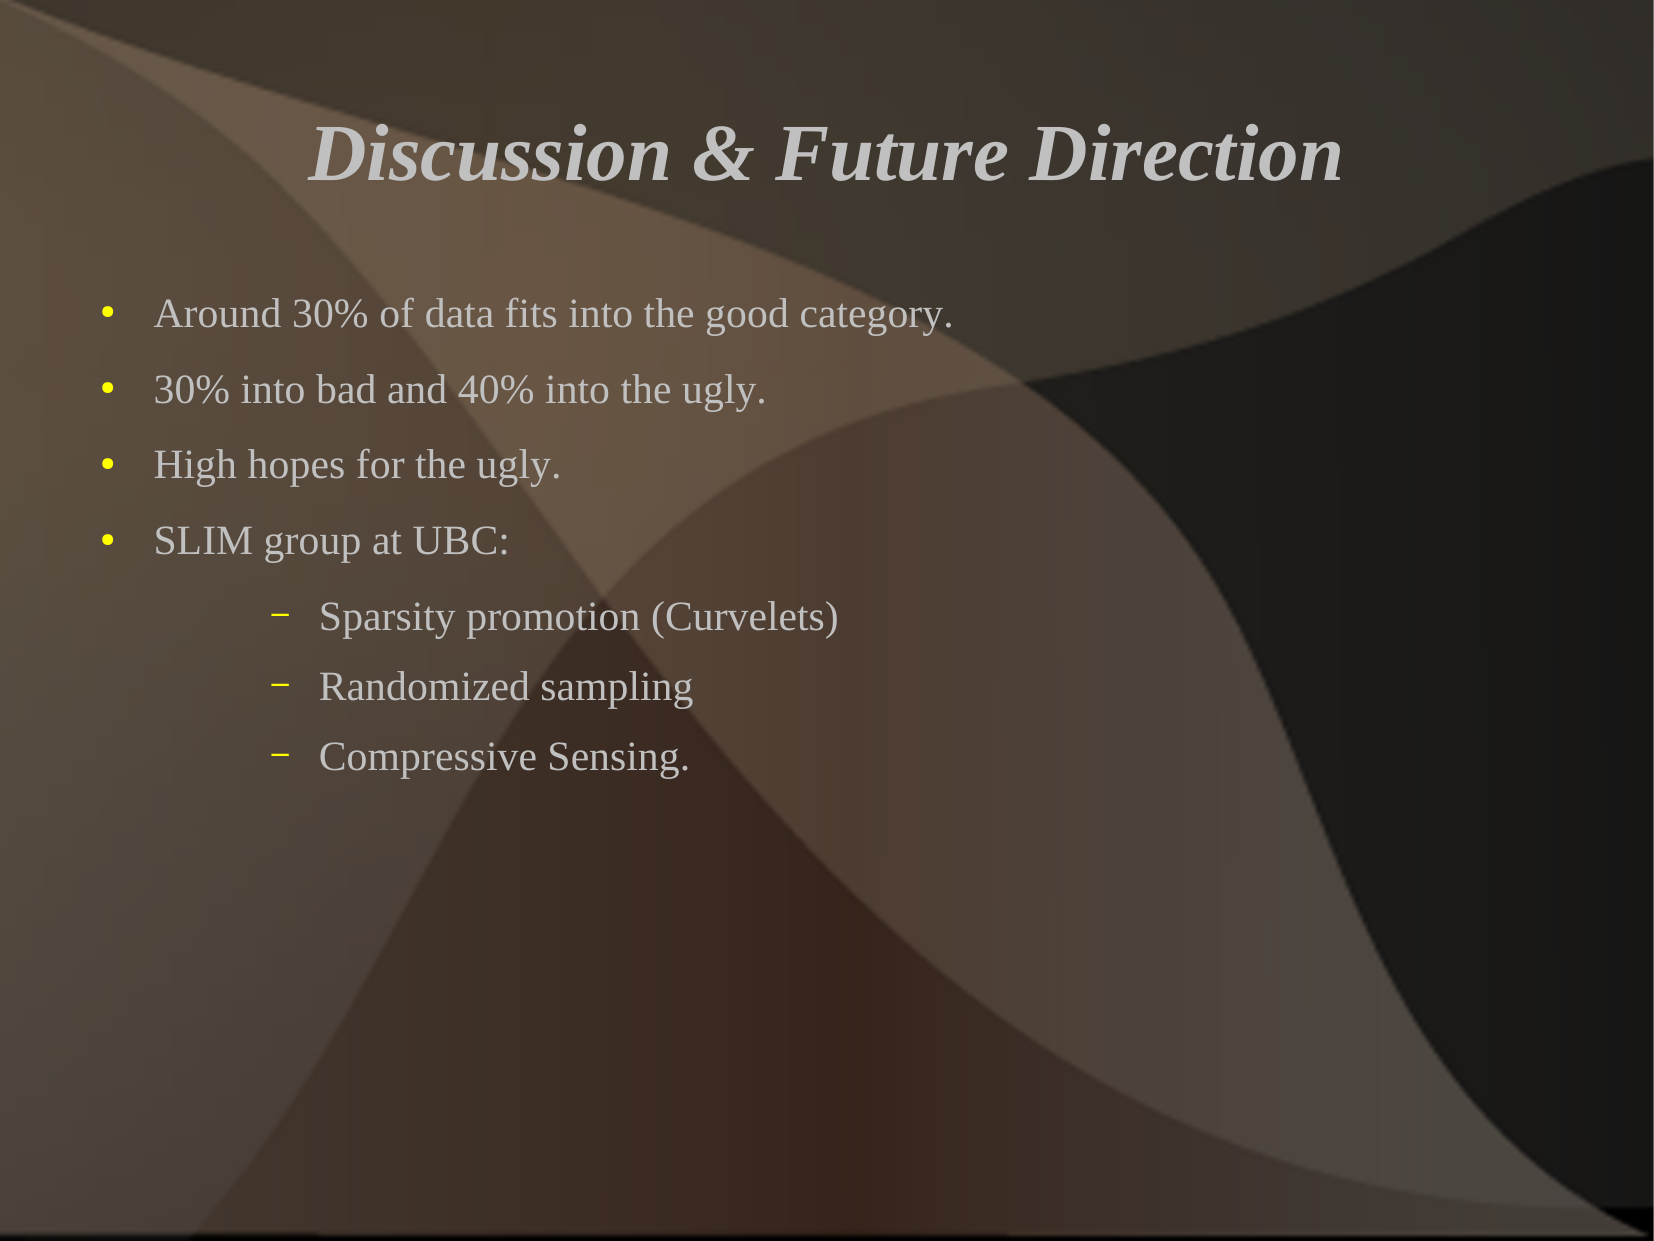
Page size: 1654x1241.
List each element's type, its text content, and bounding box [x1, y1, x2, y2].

list Around 30% of data fits into the good category. 30% into bad and 40% into the ugly. High hopes for the ugly. SLIM group at UBC: Sparsity promotion (Curvelets) Randomized sampling Compressive Sensing. [82, 290, 1571, 922]
picture [0, 0, 1654, 1241]
title Discussion & Future Direction [82, 49, 1571, 257]
